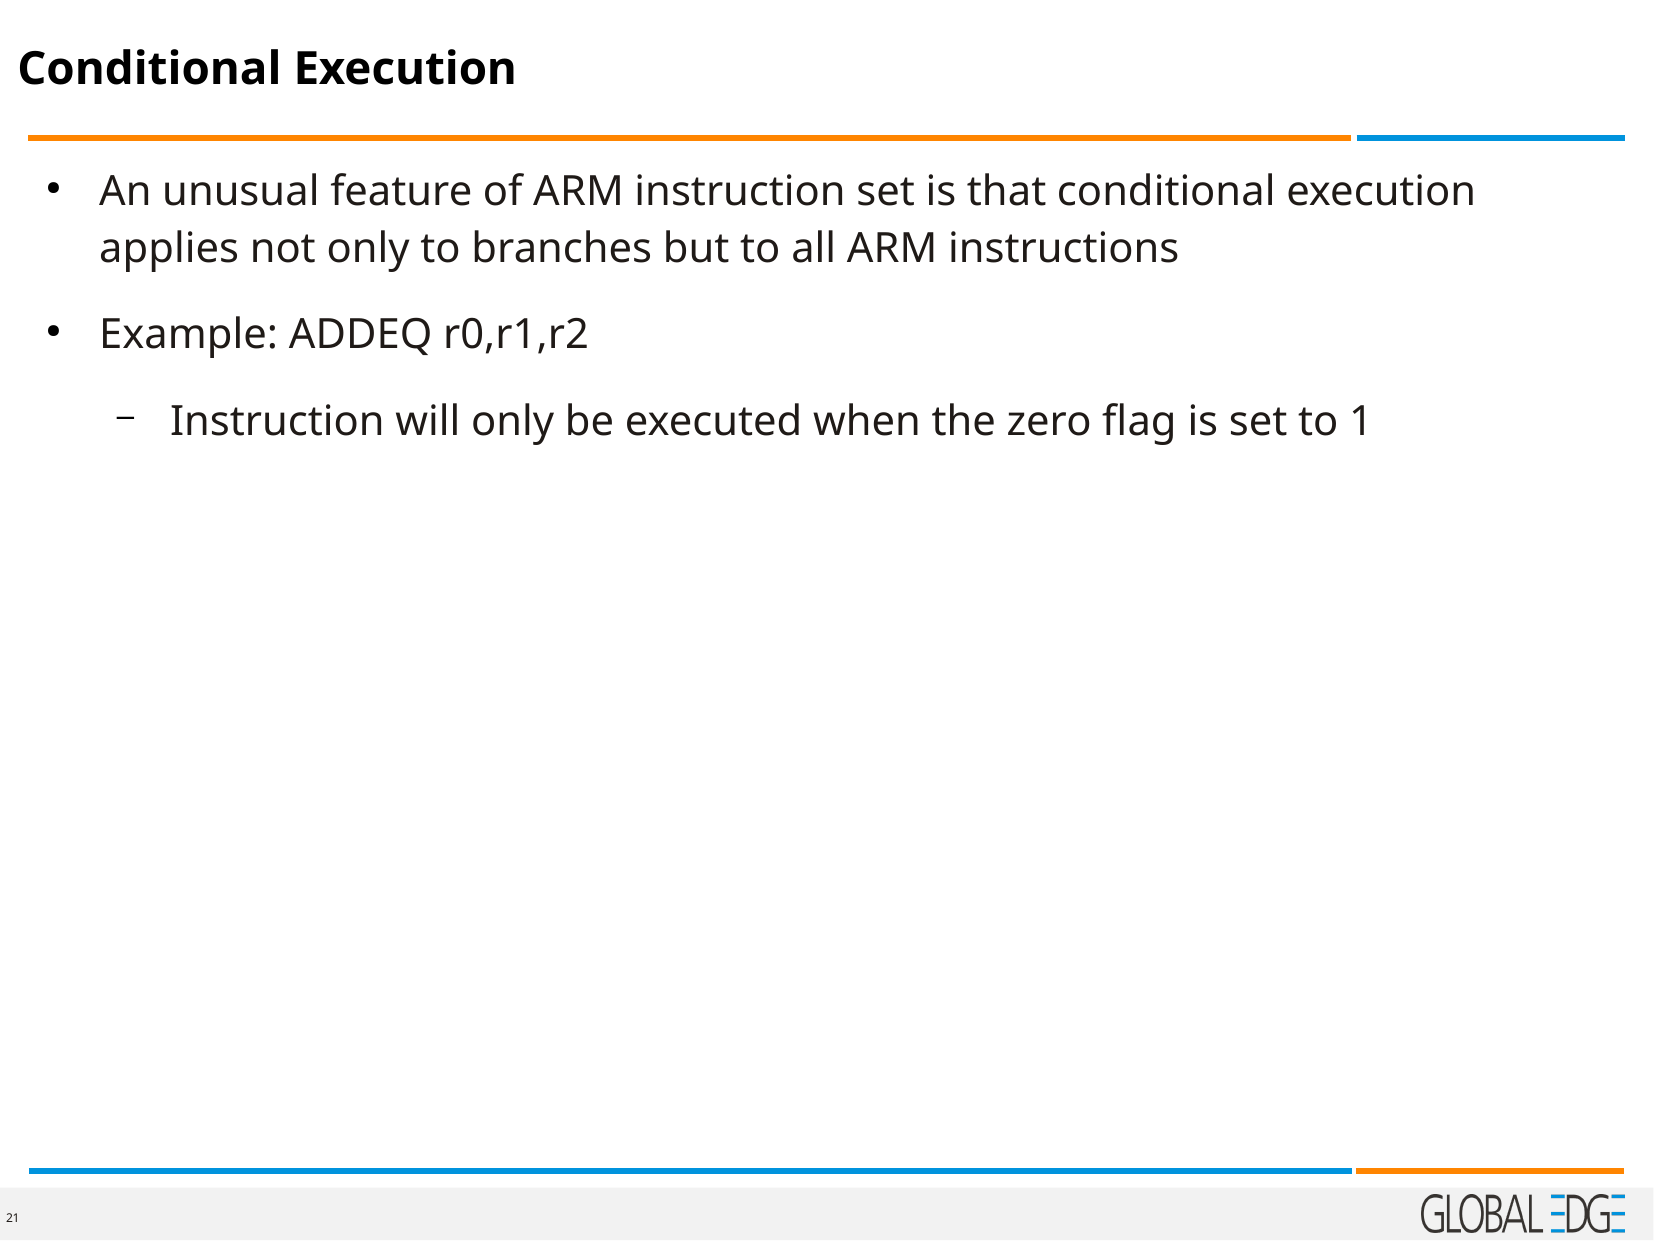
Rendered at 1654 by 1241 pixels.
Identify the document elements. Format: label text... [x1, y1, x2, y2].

list An unusual feature of ARM instruction set is that conditional execution applies not only to branches but to all ARM instructions Example: ADDEQ r0,r1,r2 Instruction will only be executed when the zero flag is set to 1 [28, 160, 1625, 1153]
title Conditional Execution [17, 18, 1499, 115]
picture [1421, 1194, 1625, 1233]
